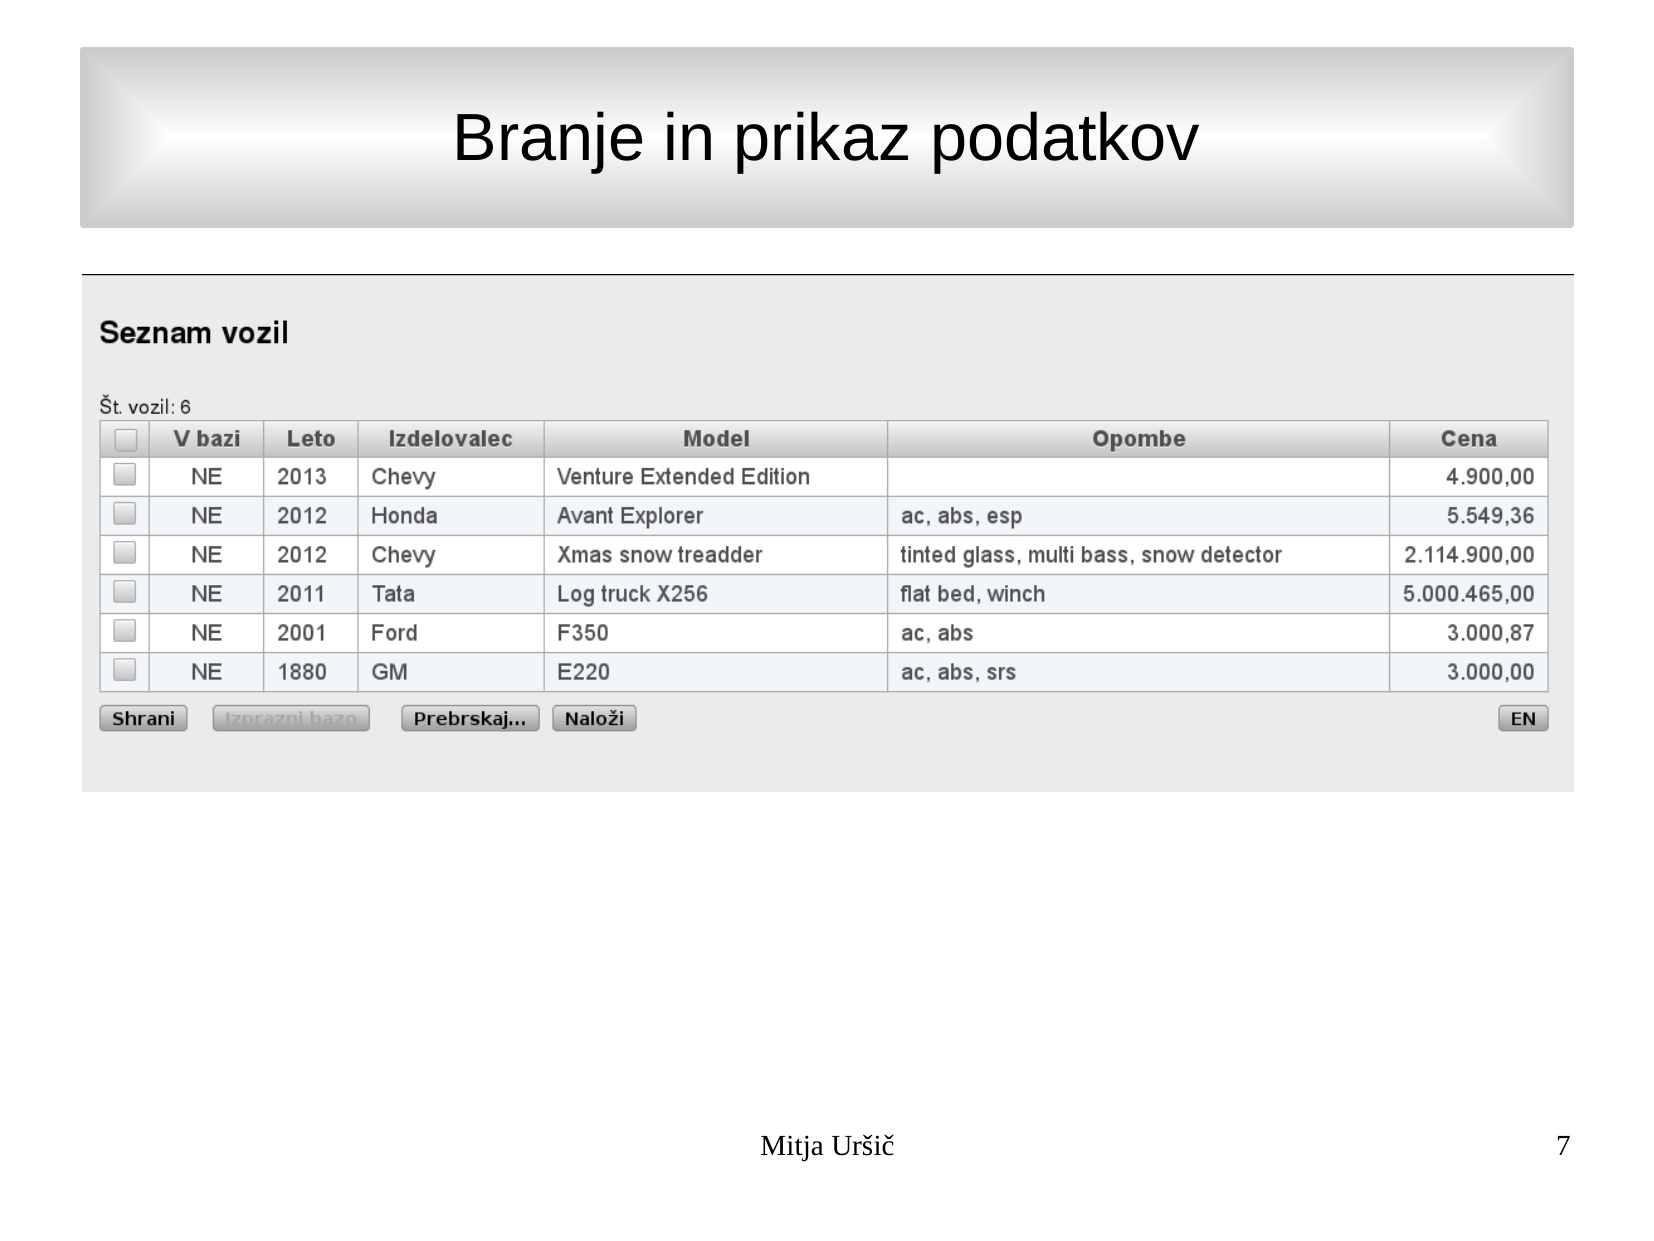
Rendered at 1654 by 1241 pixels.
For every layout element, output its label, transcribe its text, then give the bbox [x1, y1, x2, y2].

picture [82, 274, 1574, 792]
title Branje in prikaz podatkov [82, 49, 1572, 225]
